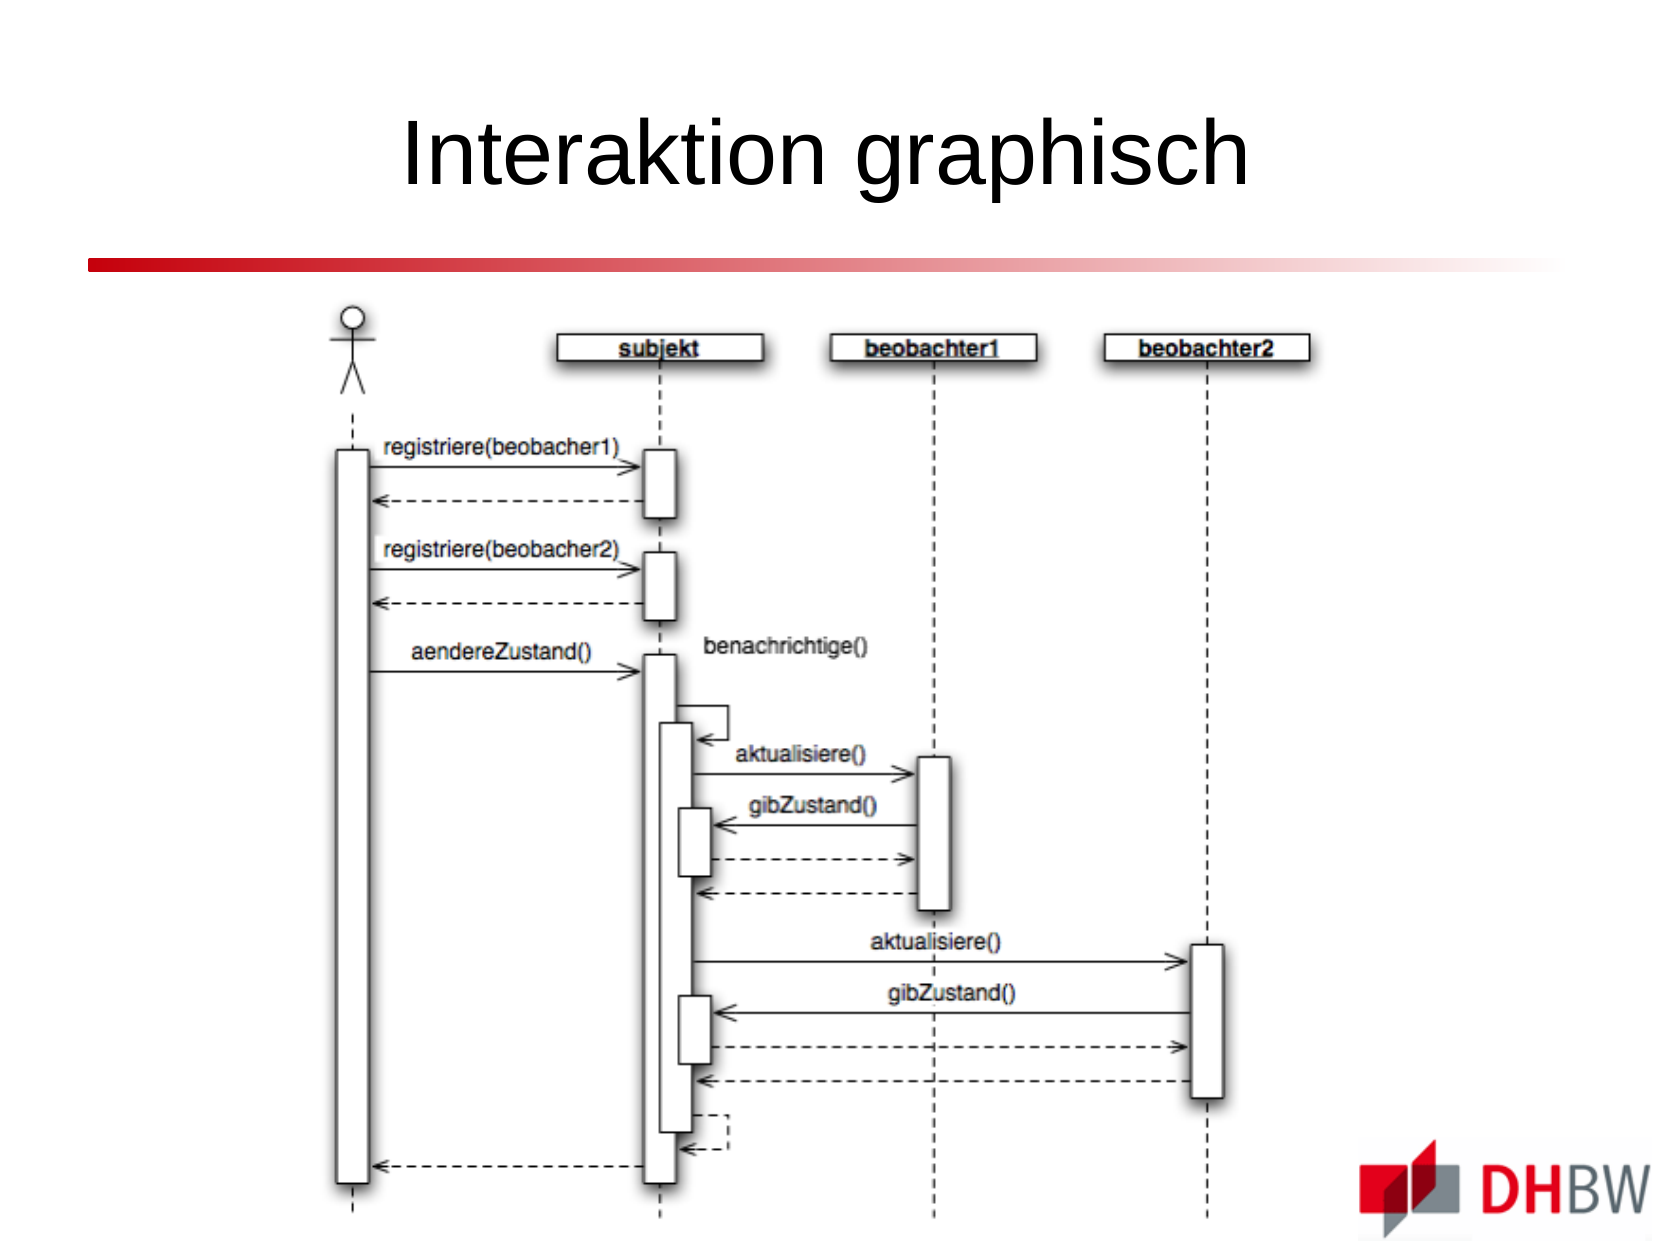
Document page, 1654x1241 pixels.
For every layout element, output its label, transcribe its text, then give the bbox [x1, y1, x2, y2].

picture [1358, 1137, 1652, 1241]
picture [301, 275, 1347, 1238]
title Interaktion graphisch [82, 49, 1571, 257]
